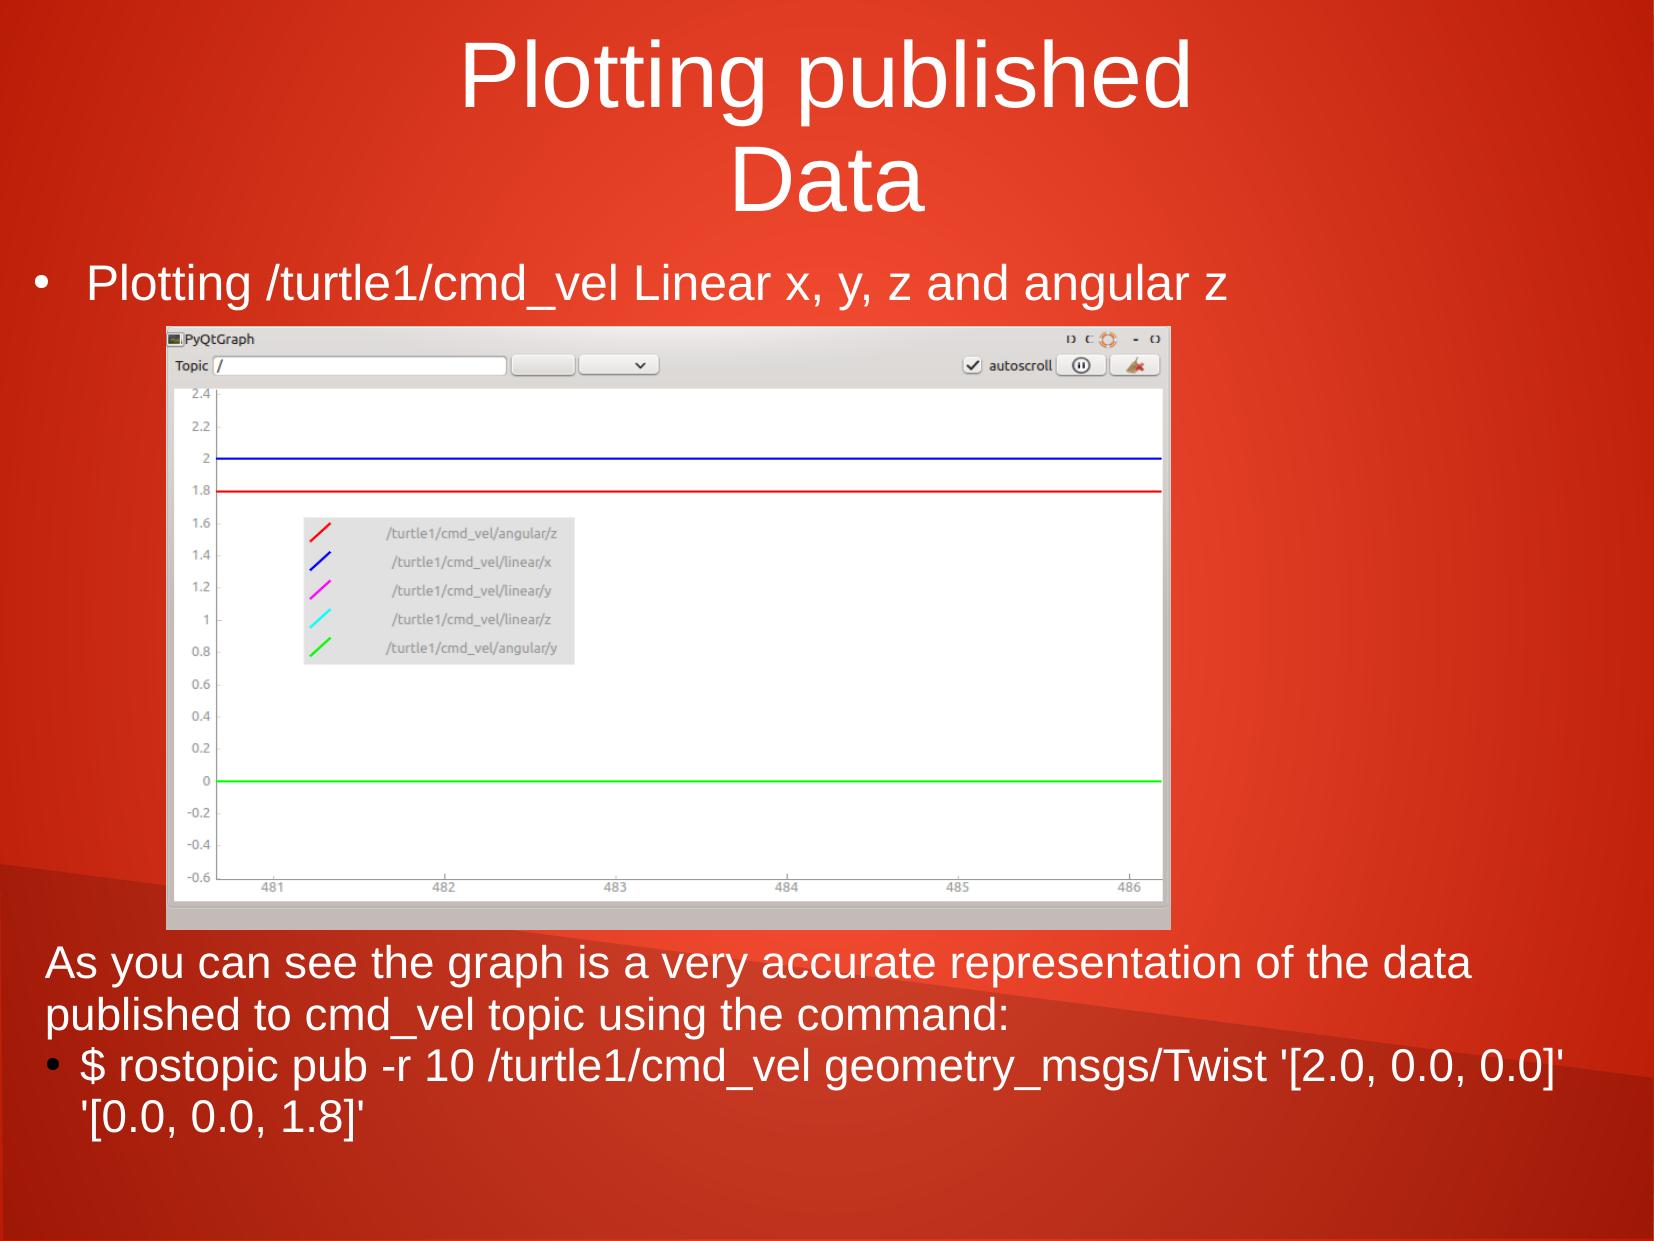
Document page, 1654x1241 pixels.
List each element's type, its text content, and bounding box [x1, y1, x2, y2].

title Plotting published Data [389, 22, 1264, 232]
picture [166, 326, 1171, 931]
list Plotting /turtle1/cmd_vel Linear x, y, z and angular z [15, 255, 1504, 1150]
text_box As you can see the graph is a very accurate representation of the data published to cmd_vel topic using the command: $ rostopic pub -r 10 /turtle1/cmd_vel geometry_msgs/Twist '[2.0, 0.0, 0.0]' '[0.0, 0.0, 1.8]' [30, 930, 1636, 1202]
